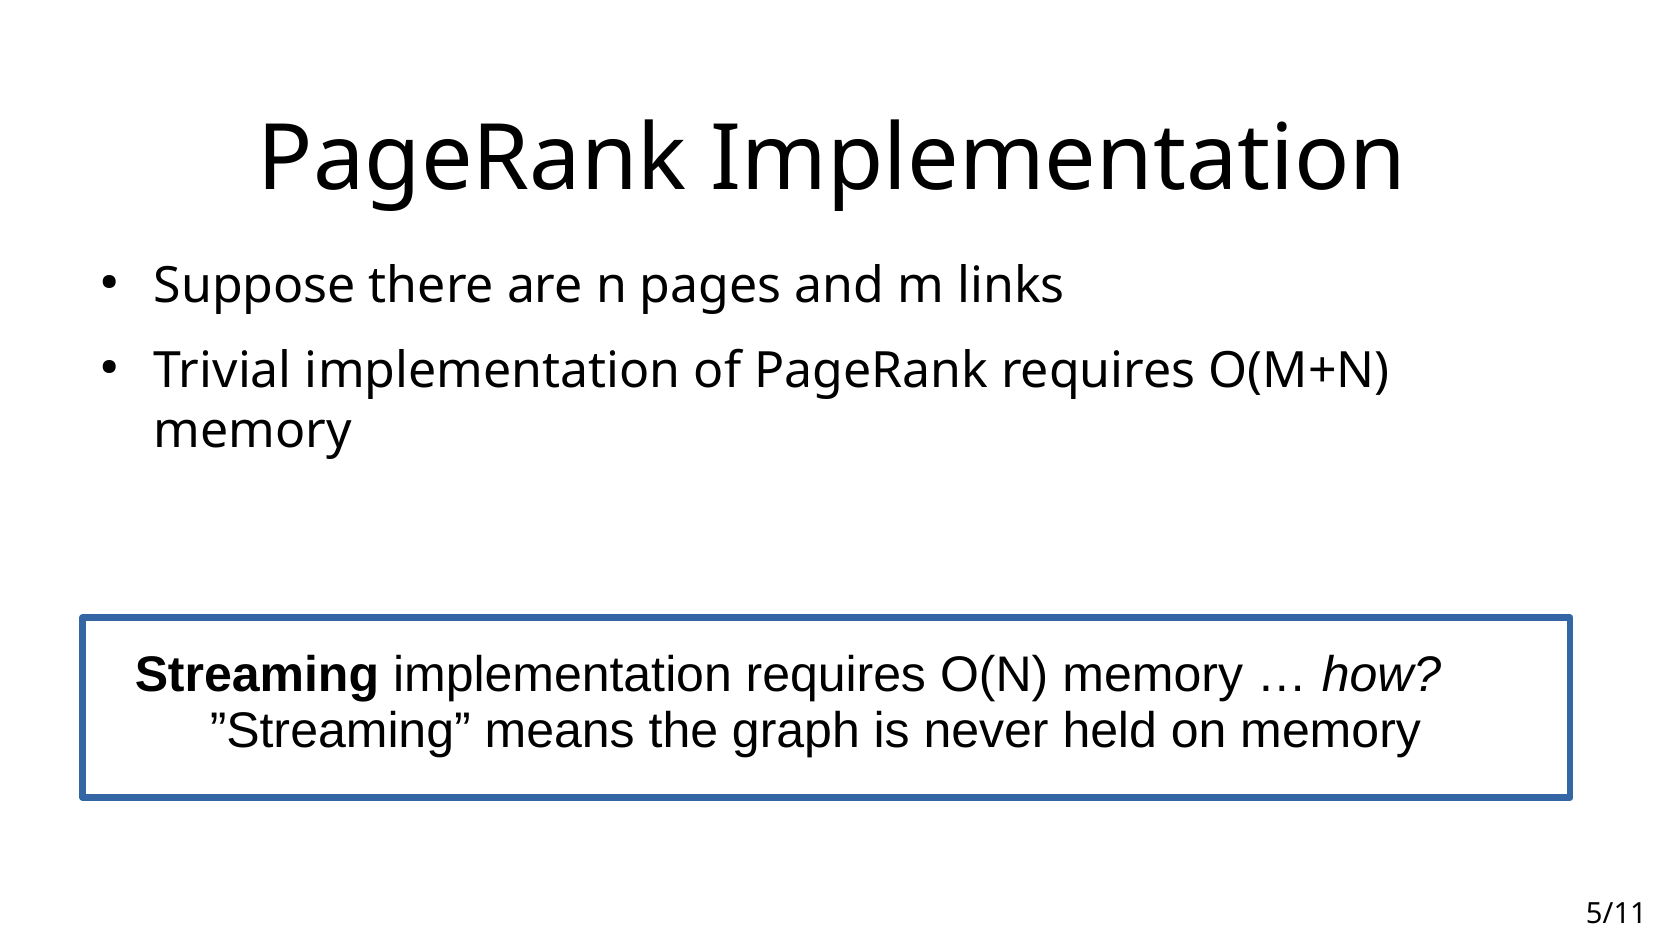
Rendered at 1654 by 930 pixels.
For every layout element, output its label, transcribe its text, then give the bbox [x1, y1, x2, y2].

list Suppose there are n pages and m links Trivial implementation of PageRank requires O(M+N) memory [82, 252, 1571, 614]
text_box Streaming implementation requires O(N) memory … how? ”Streaming” means the graph is never held on memory [120, 638, 1456, 766]
title PageRank Implementation [82, 49, 1571, 252]
list Suppose there are n pages and m links Trivial implementation of PageRank requires O(M+N) memory [86, 621, 1567, 793]
